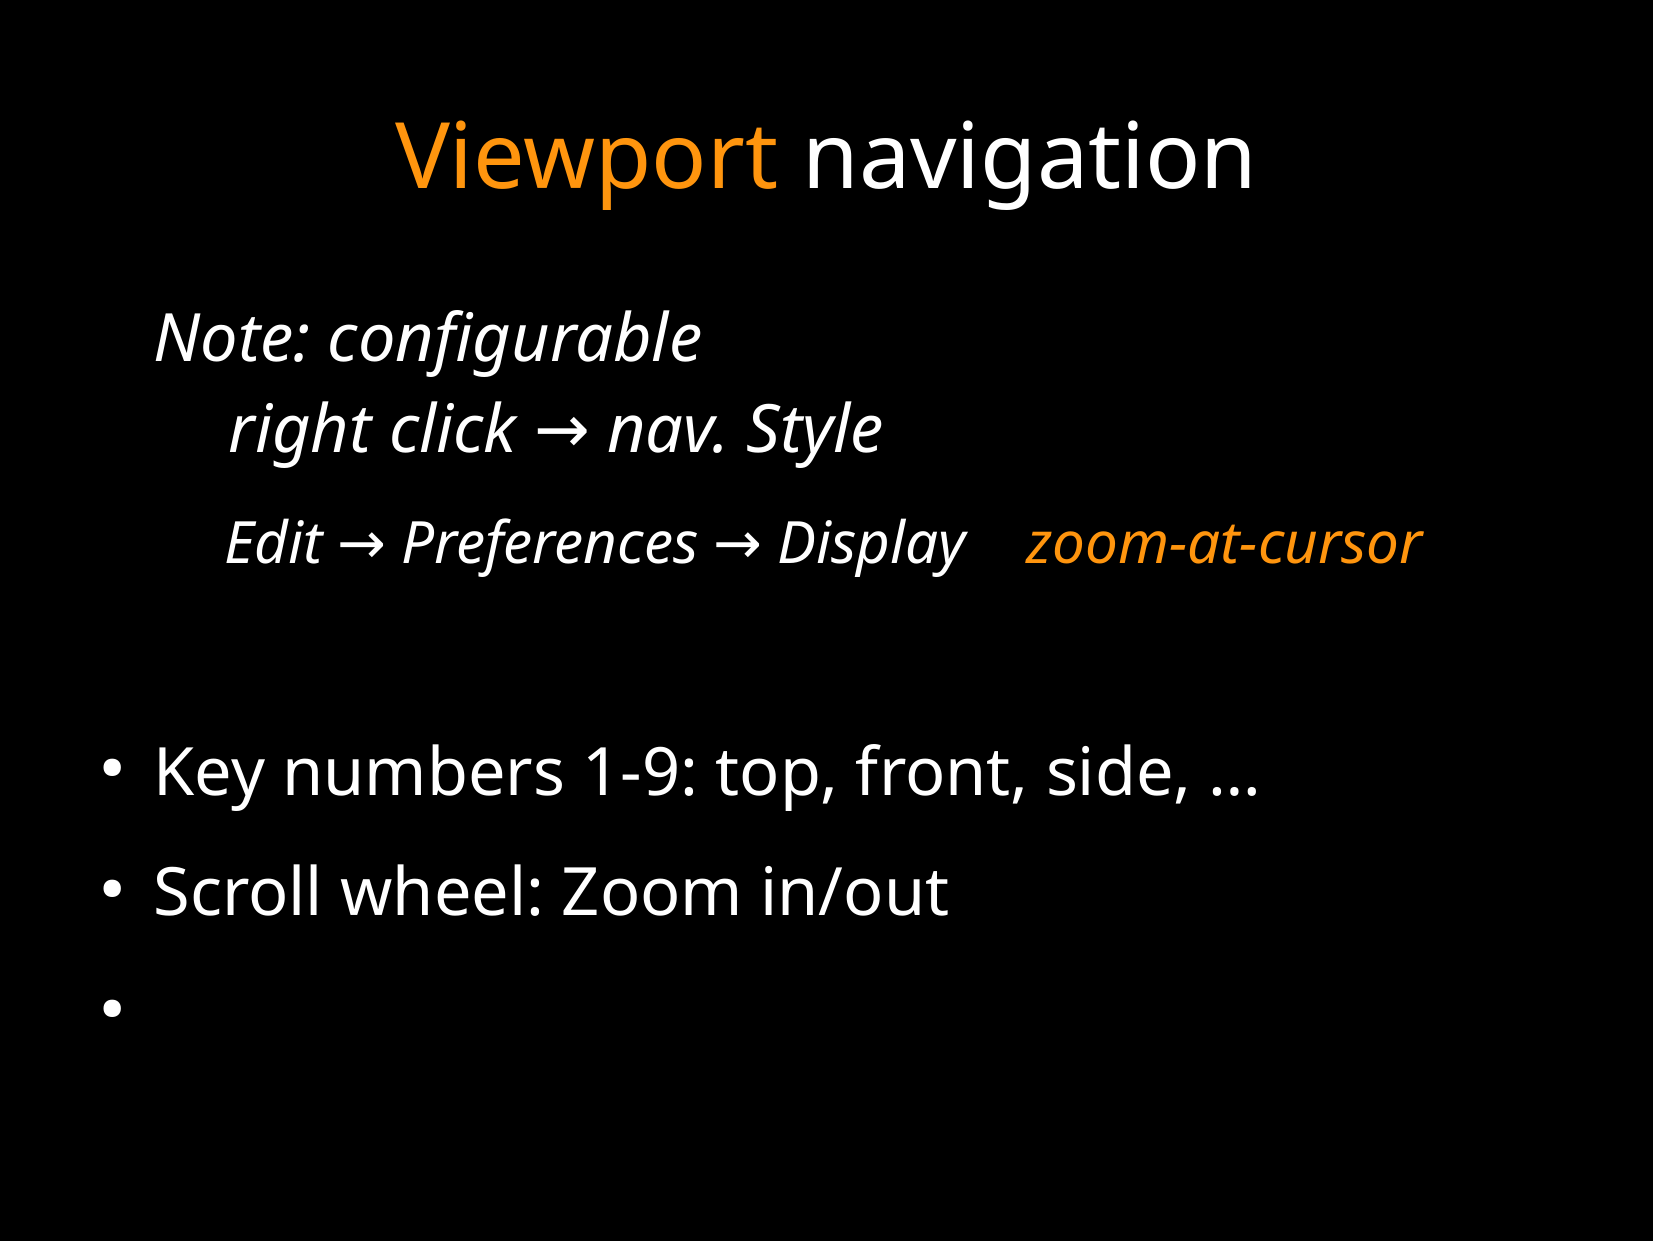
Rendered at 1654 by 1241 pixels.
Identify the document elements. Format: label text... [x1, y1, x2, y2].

title Viewport navigation [82, 49, 1571, 257]
list Note: configurable right click → nav. Style Edit → Preferences → Display zoom-at-cursor Key numbers 1-9: top, front, side, … Scroll wheel: Zoom in/out [82, 290, 1571, 1010]
